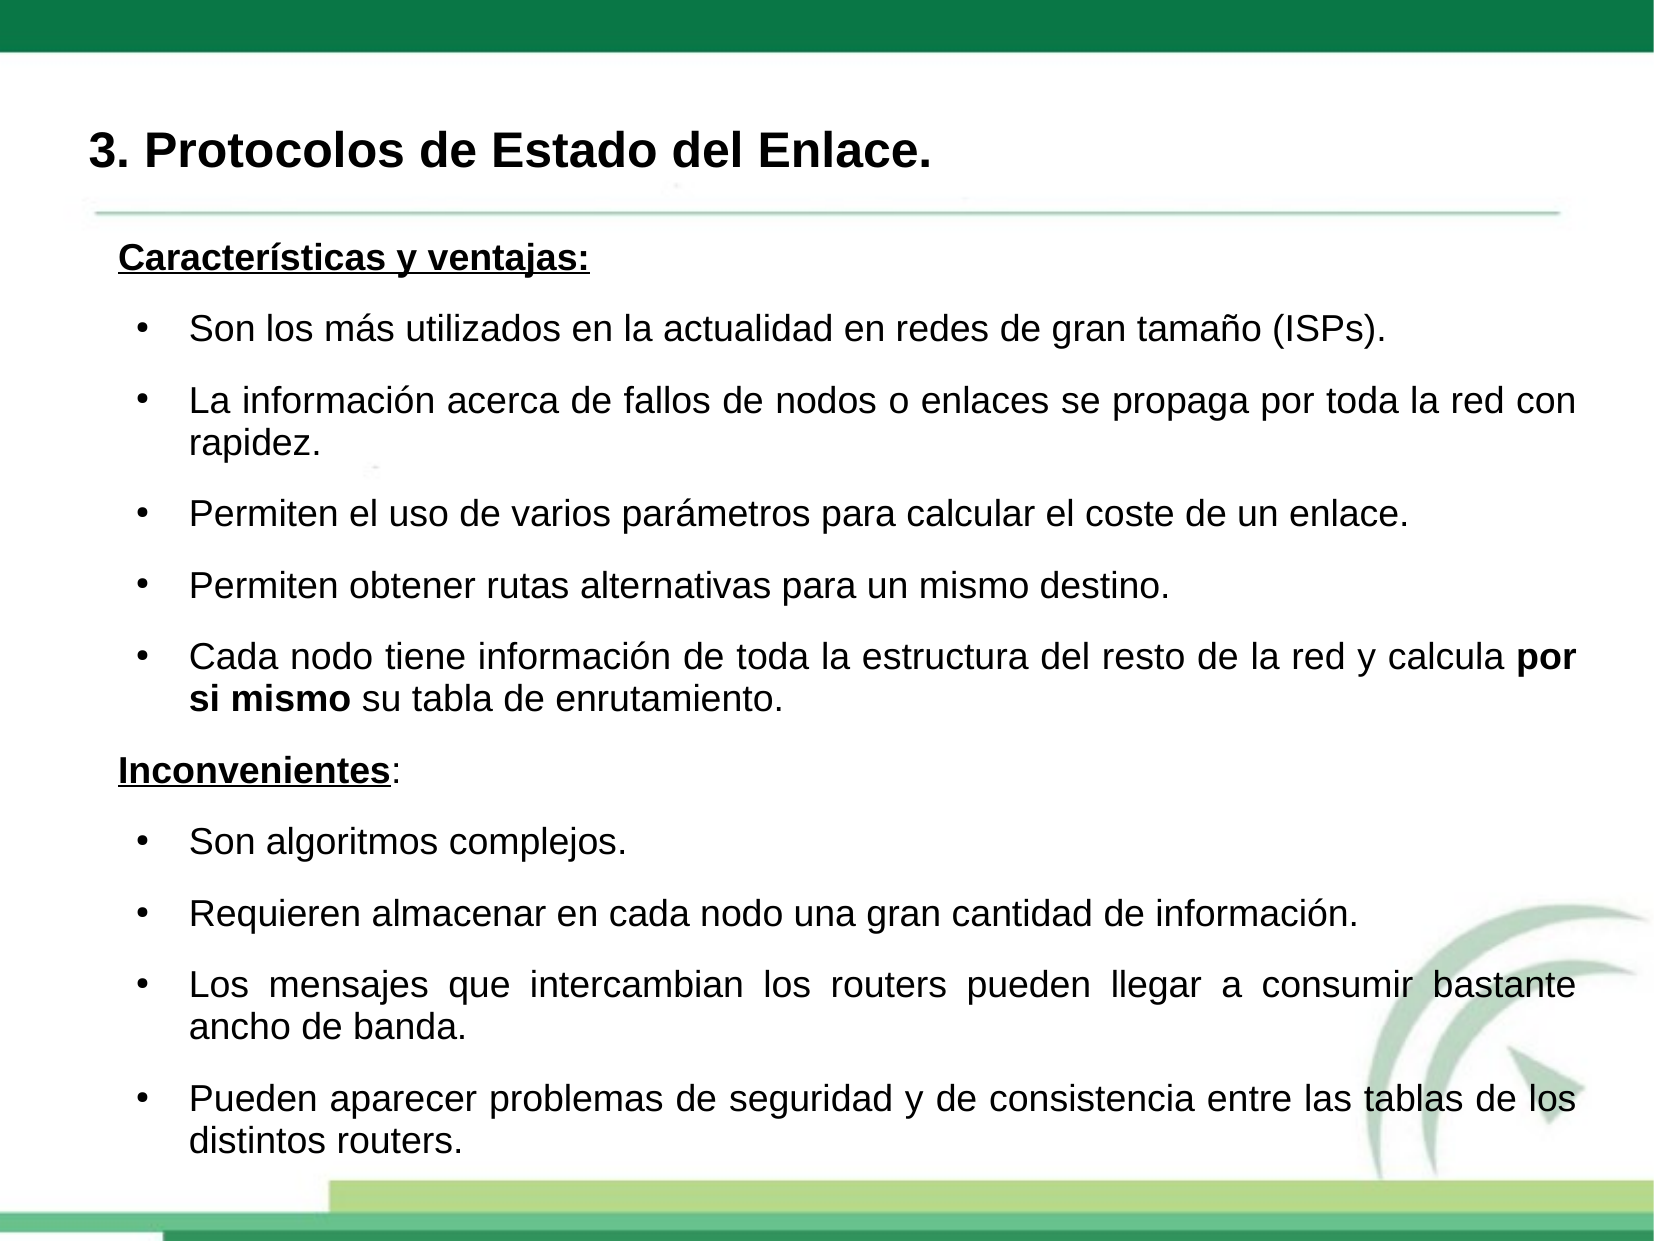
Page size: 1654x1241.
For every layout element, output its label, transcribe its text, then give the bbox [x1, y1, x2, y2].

picture [0, 0, 1654, 1241]
title 3. Protocolos de Estado del Enlace. [88, 46, 1577, 236]
list Características y ventajas: Son los más utilizados en la actualidad en redes de gran tamaño (ISPs). La información acerca de fallos de nodos o enlaces se propaga por toda la red con rapidez. Permiten el uso de varios parámetros para calcular el coste de un enlace. Permiten obtener rutas alternativas para un mismo destino. Cada nodo tiene información de toda la estructura del resto de la red y calcula por si mismo su tabla de enrutamiento. Inconvenientes: Son algoritmos complejos. Requieren almacenar en cada nodo una gran cantidad de información. Los mensajes que intercambian los routers pueden llegar a consumir bastante ancho de banda. Pueden aparecer problemas de seguridad y de consistencia entre las tablas de los distintos routers. [88, 236, 1577, 1167]
